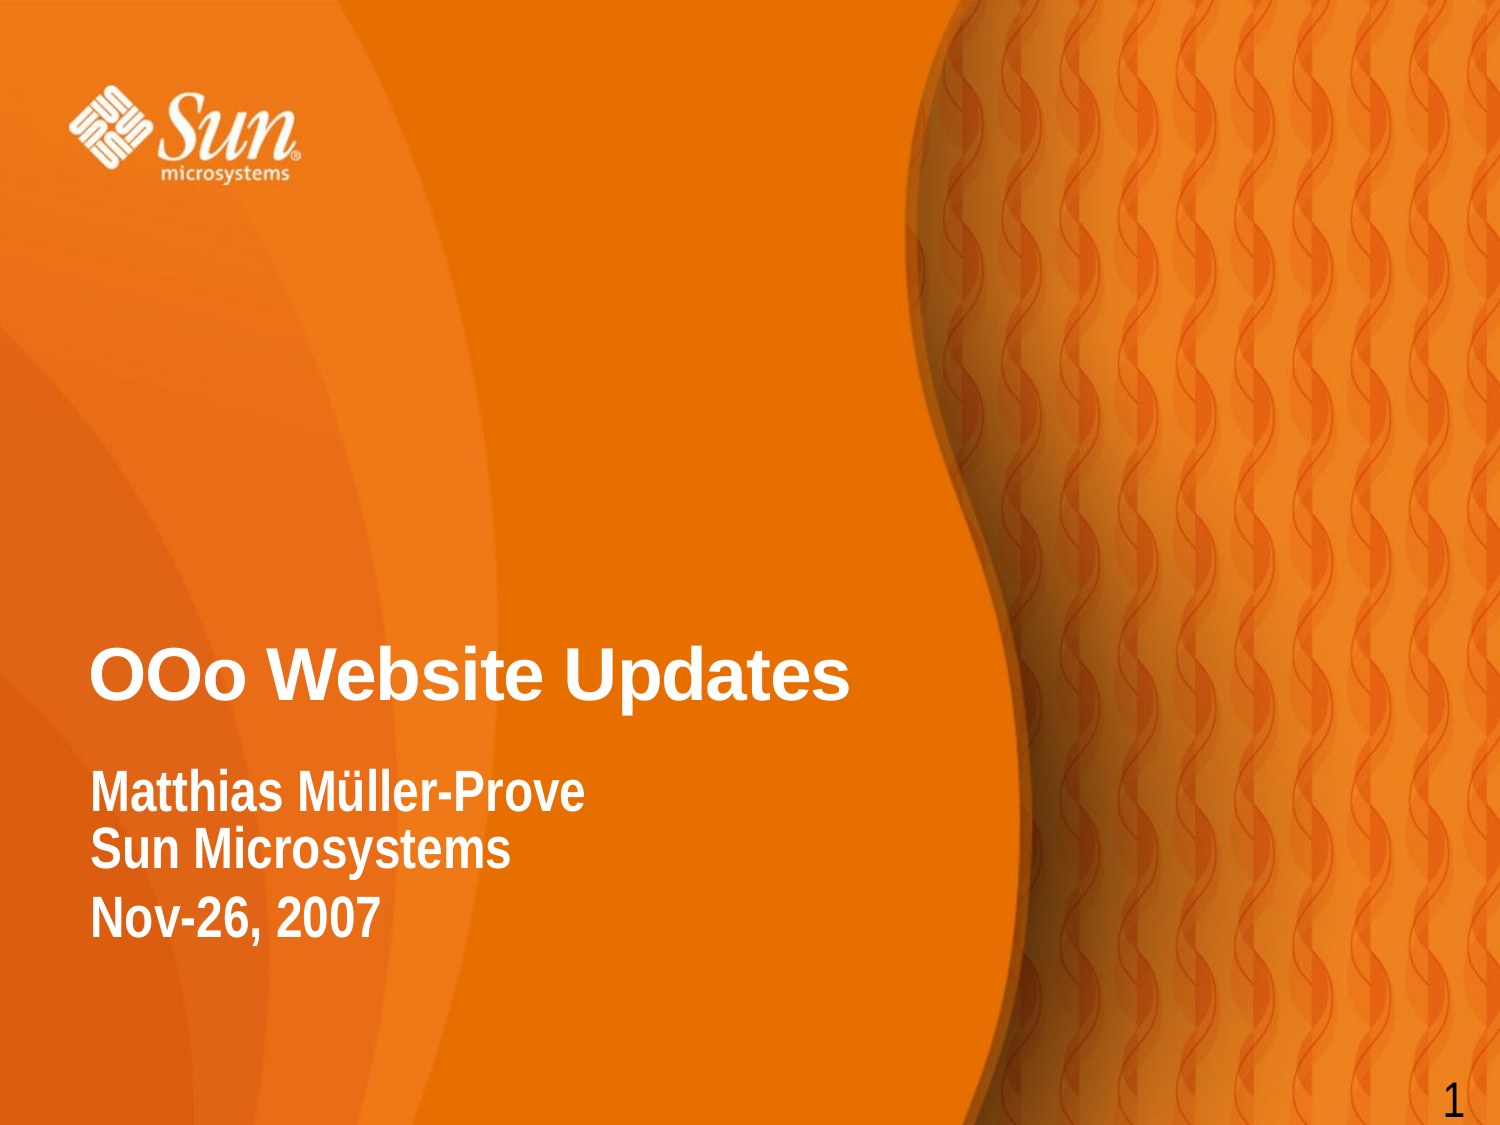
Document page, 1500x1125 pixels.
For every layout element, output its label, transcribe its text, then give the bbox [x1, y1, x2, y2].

title OOo Website Updates [88, 527, 961, 716]
list Matthias Müller-Prove Sun Microsystems Nov-26, 2007 [90, 766, 1080, 966]
picture [0, 0, 1500, 1125]
text_box <number> [1278, 1074, 1466, 1125]
